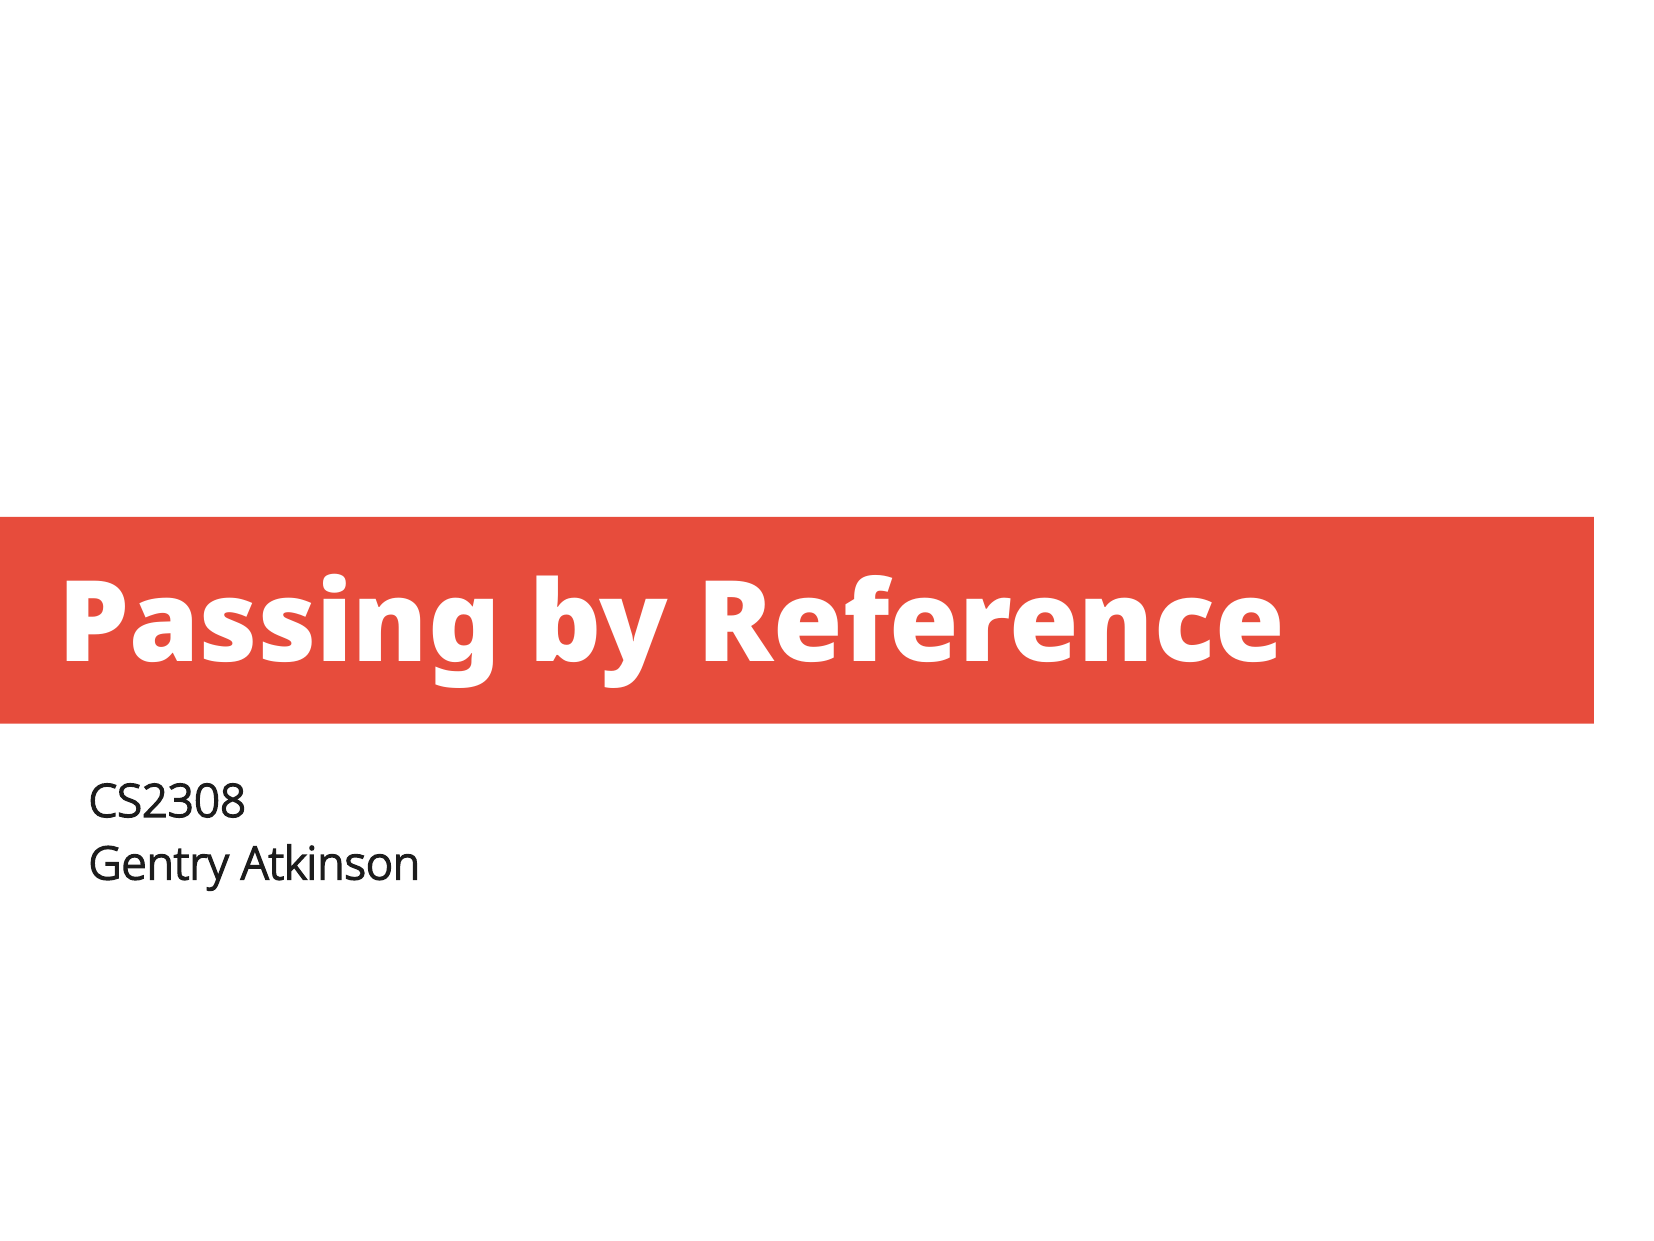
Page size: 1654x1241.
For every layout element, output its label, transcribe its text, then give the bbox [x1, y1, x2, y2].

title Passing by Reference [58, 546, 1594, 695]
subtitle CS2308 Gentry Atkinson [88, 767, 1594, 1182]
